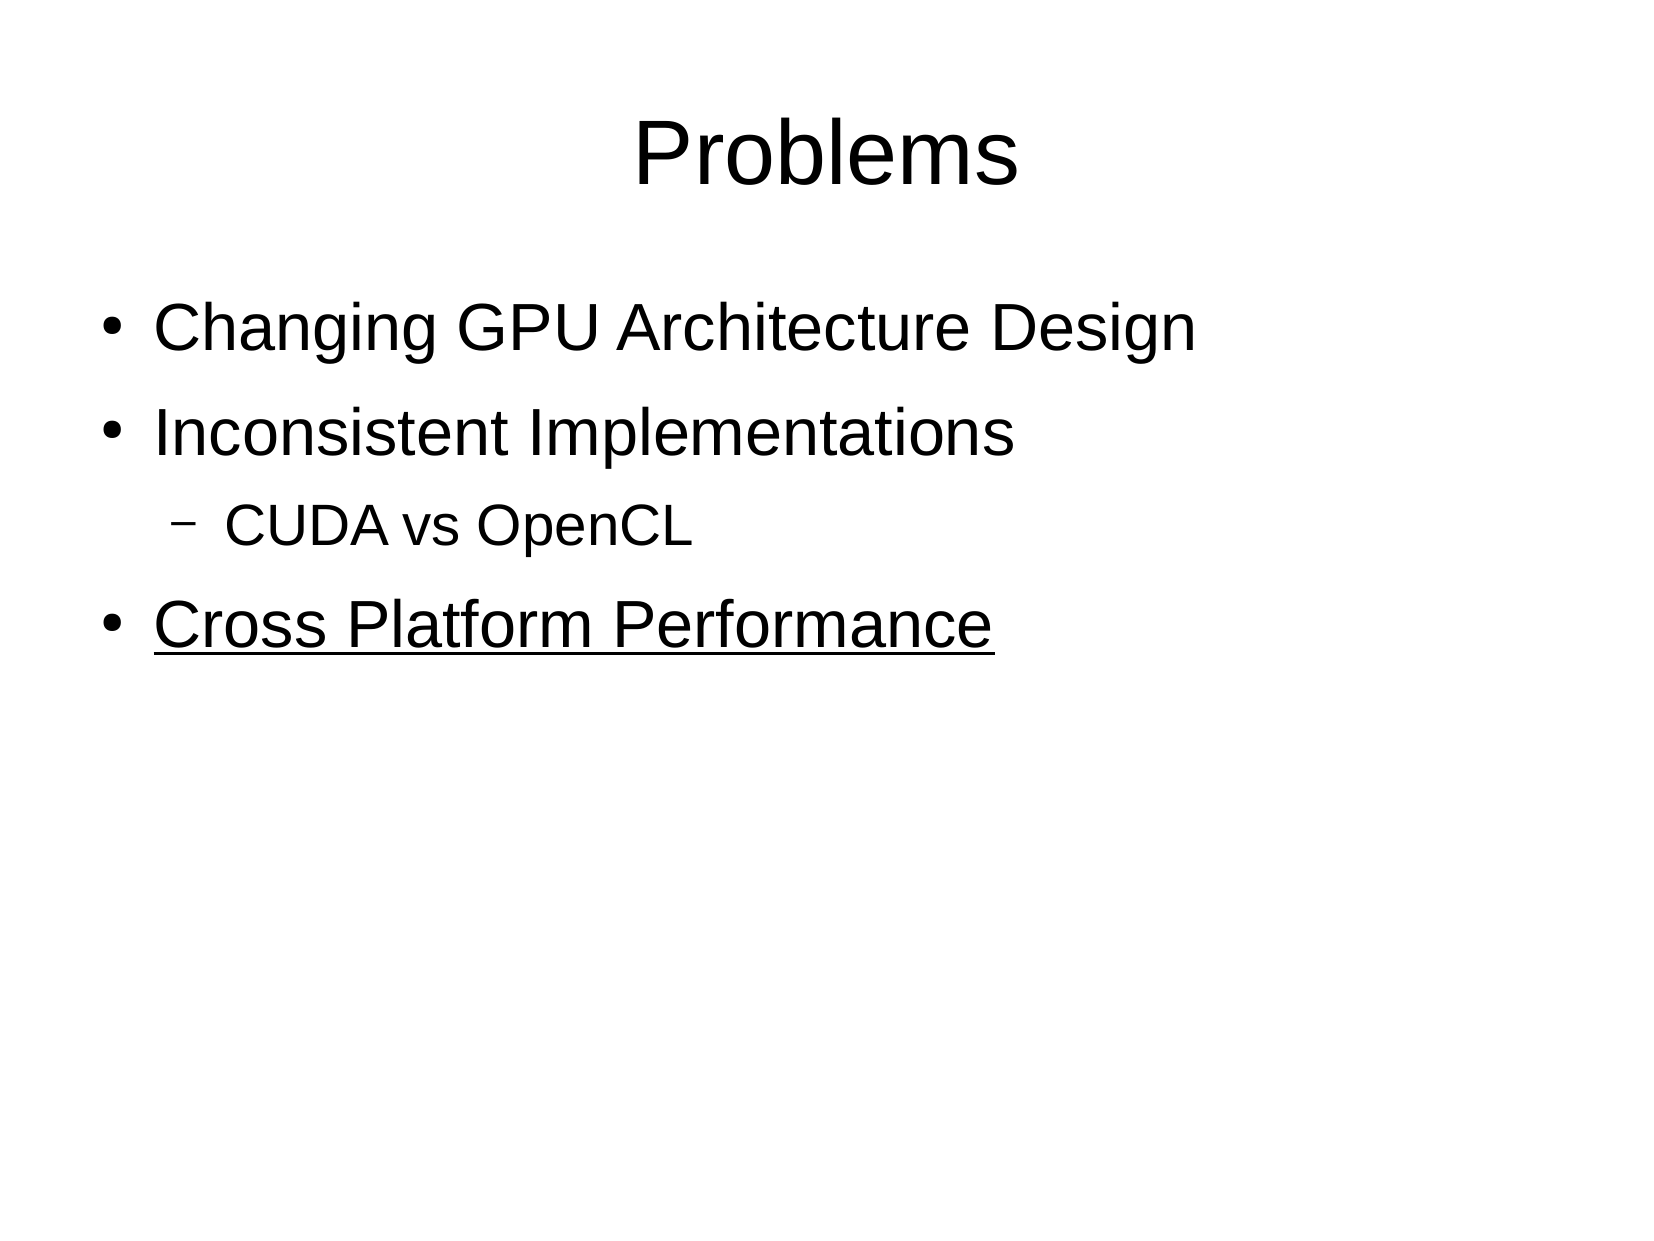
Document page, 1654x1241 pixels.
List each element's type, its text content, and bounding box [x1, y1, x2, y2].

list Changing GPU Architecture Design Inconsistent Implementations CUDA vs OpenCL Cross Platform Performance [82, 290, 1571, 1010]
title Problems [82, 49, 1571, 257]
